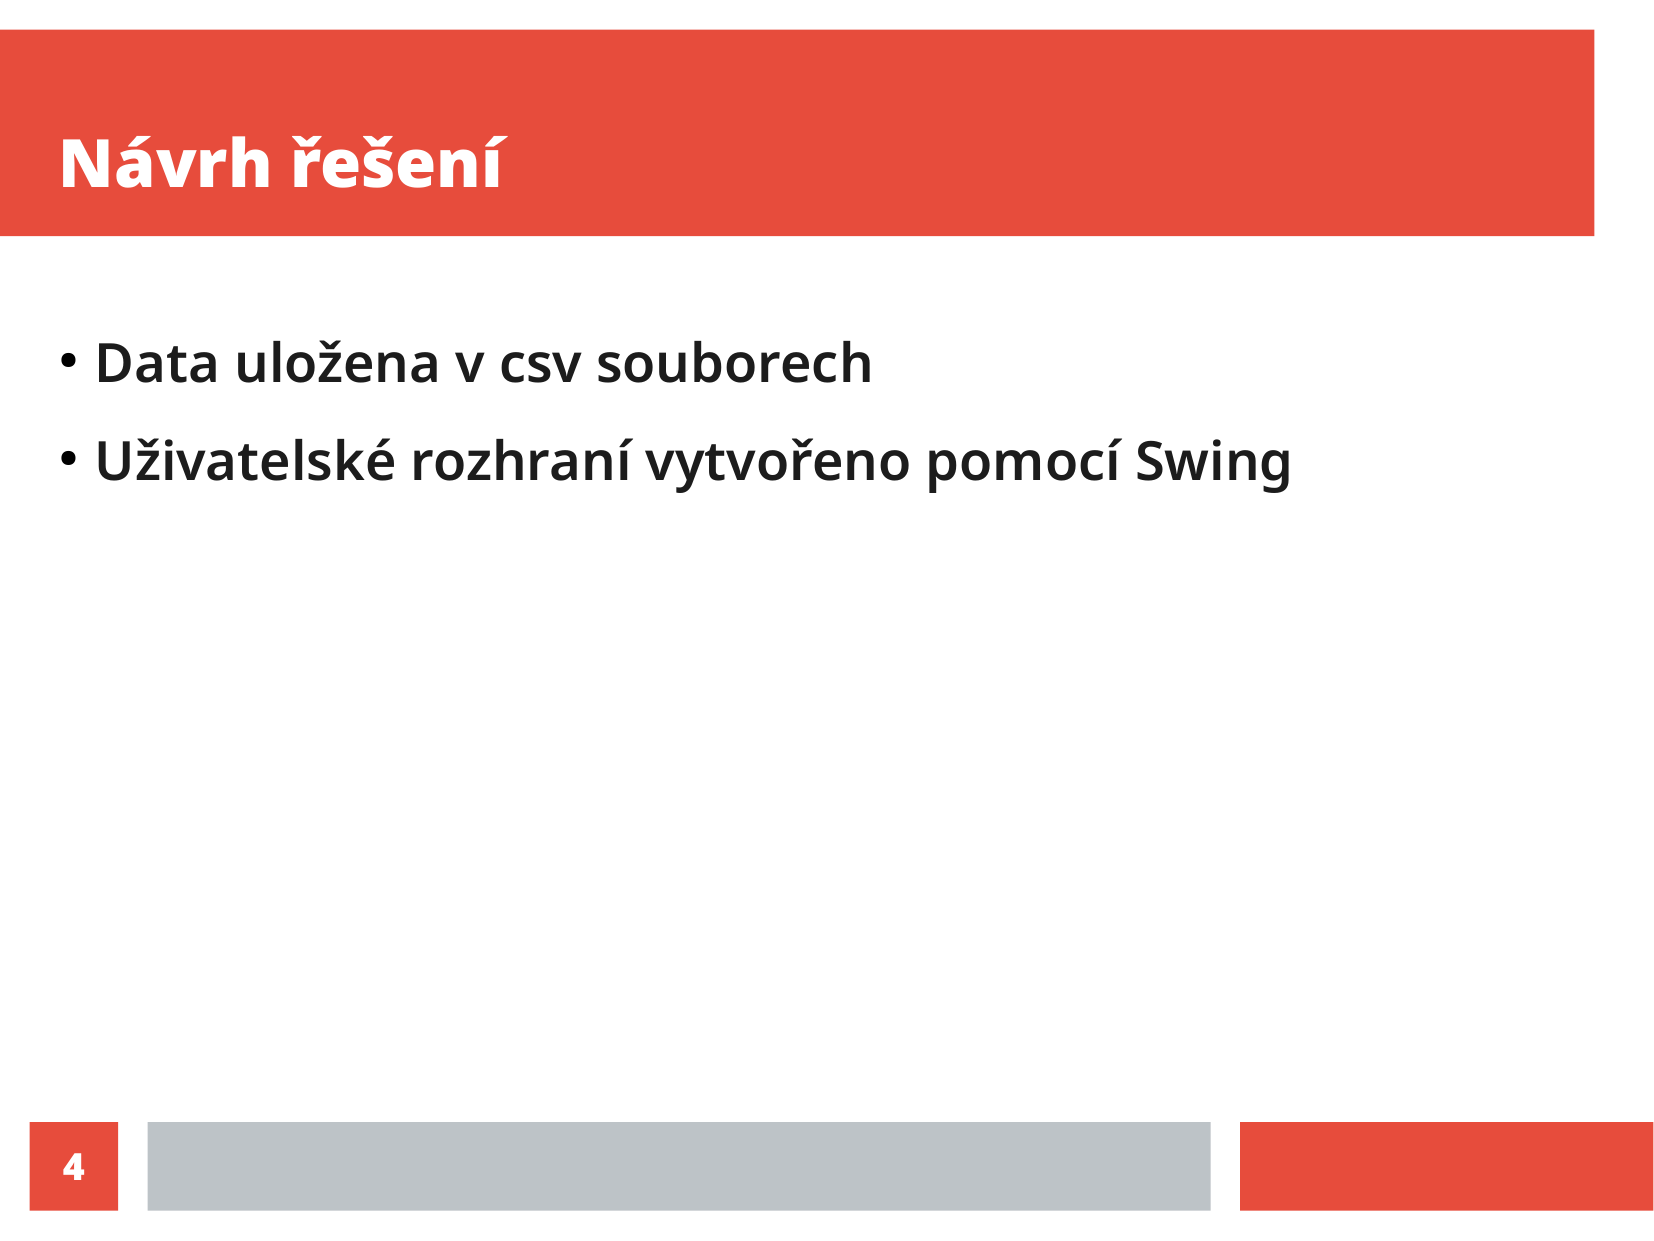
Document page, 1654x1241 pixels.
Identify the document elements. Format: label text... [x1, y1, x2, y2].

title Návrh řešení [59, 59, 1595, 207]
list Data uložena v csv souborech Uživatelské rozhraní vytvořeno pomocí Swing [59, 324, 1565, 1093]
